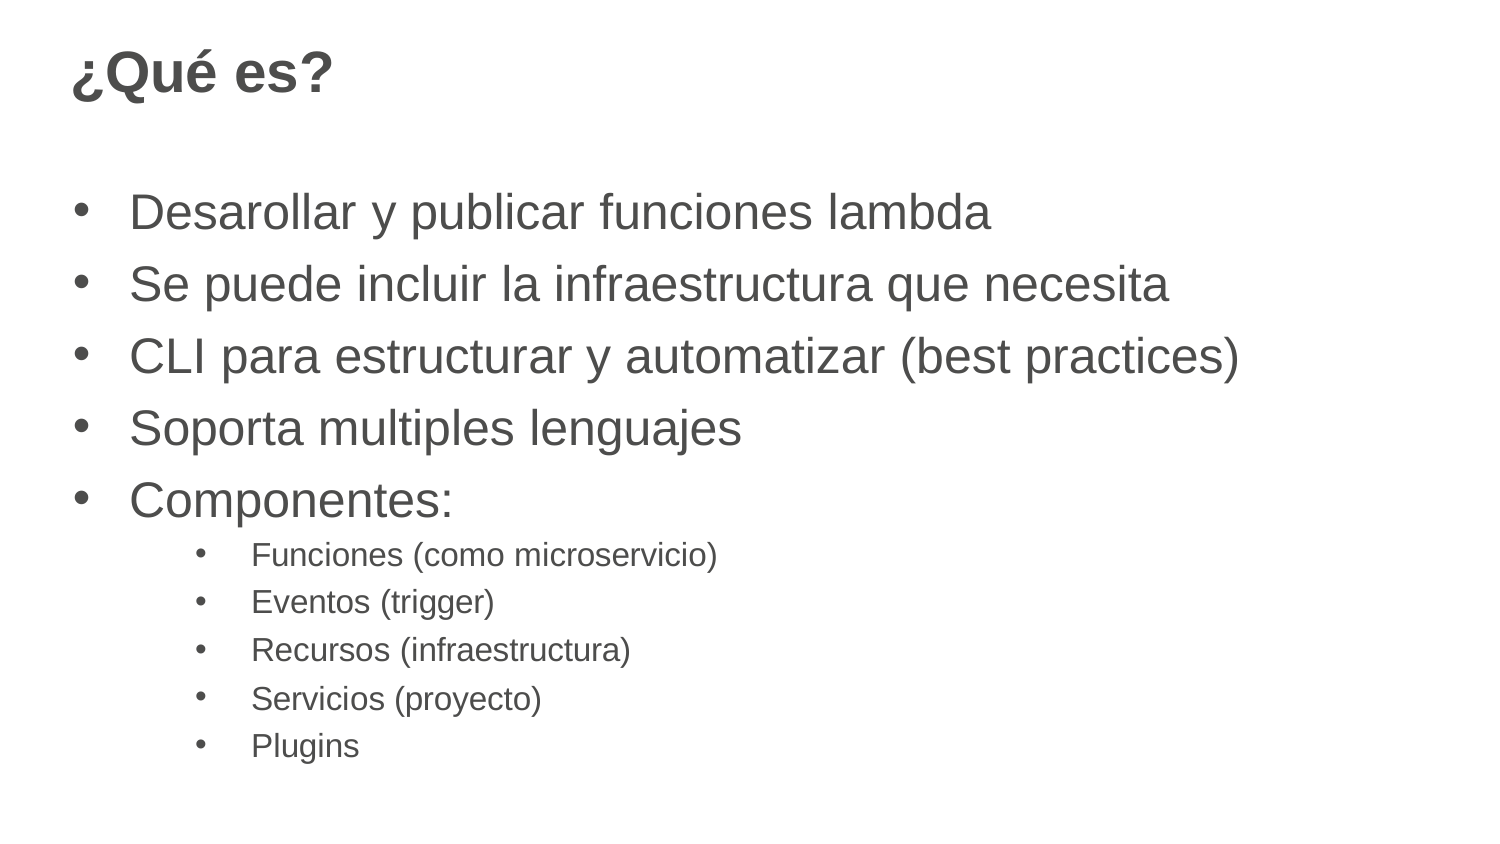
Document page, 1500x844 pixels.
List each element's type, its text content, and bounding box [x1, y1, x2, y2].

title ¿Qué es? [68, 33, 1432, 104]
text_box Desarollar y publicar funciones lambda Se puede incluir la infraestructura que necesita CLI para estructurar y automatizar (best practices) Soporta multiples lenguajes Componentes: [68, 179, 1244, 528]
text_box Funciones (como microservicio) Eventos (trigger) Recursos (infraestructura) Servicios (proyecto) Plugins [190, 532, 722, 765]
